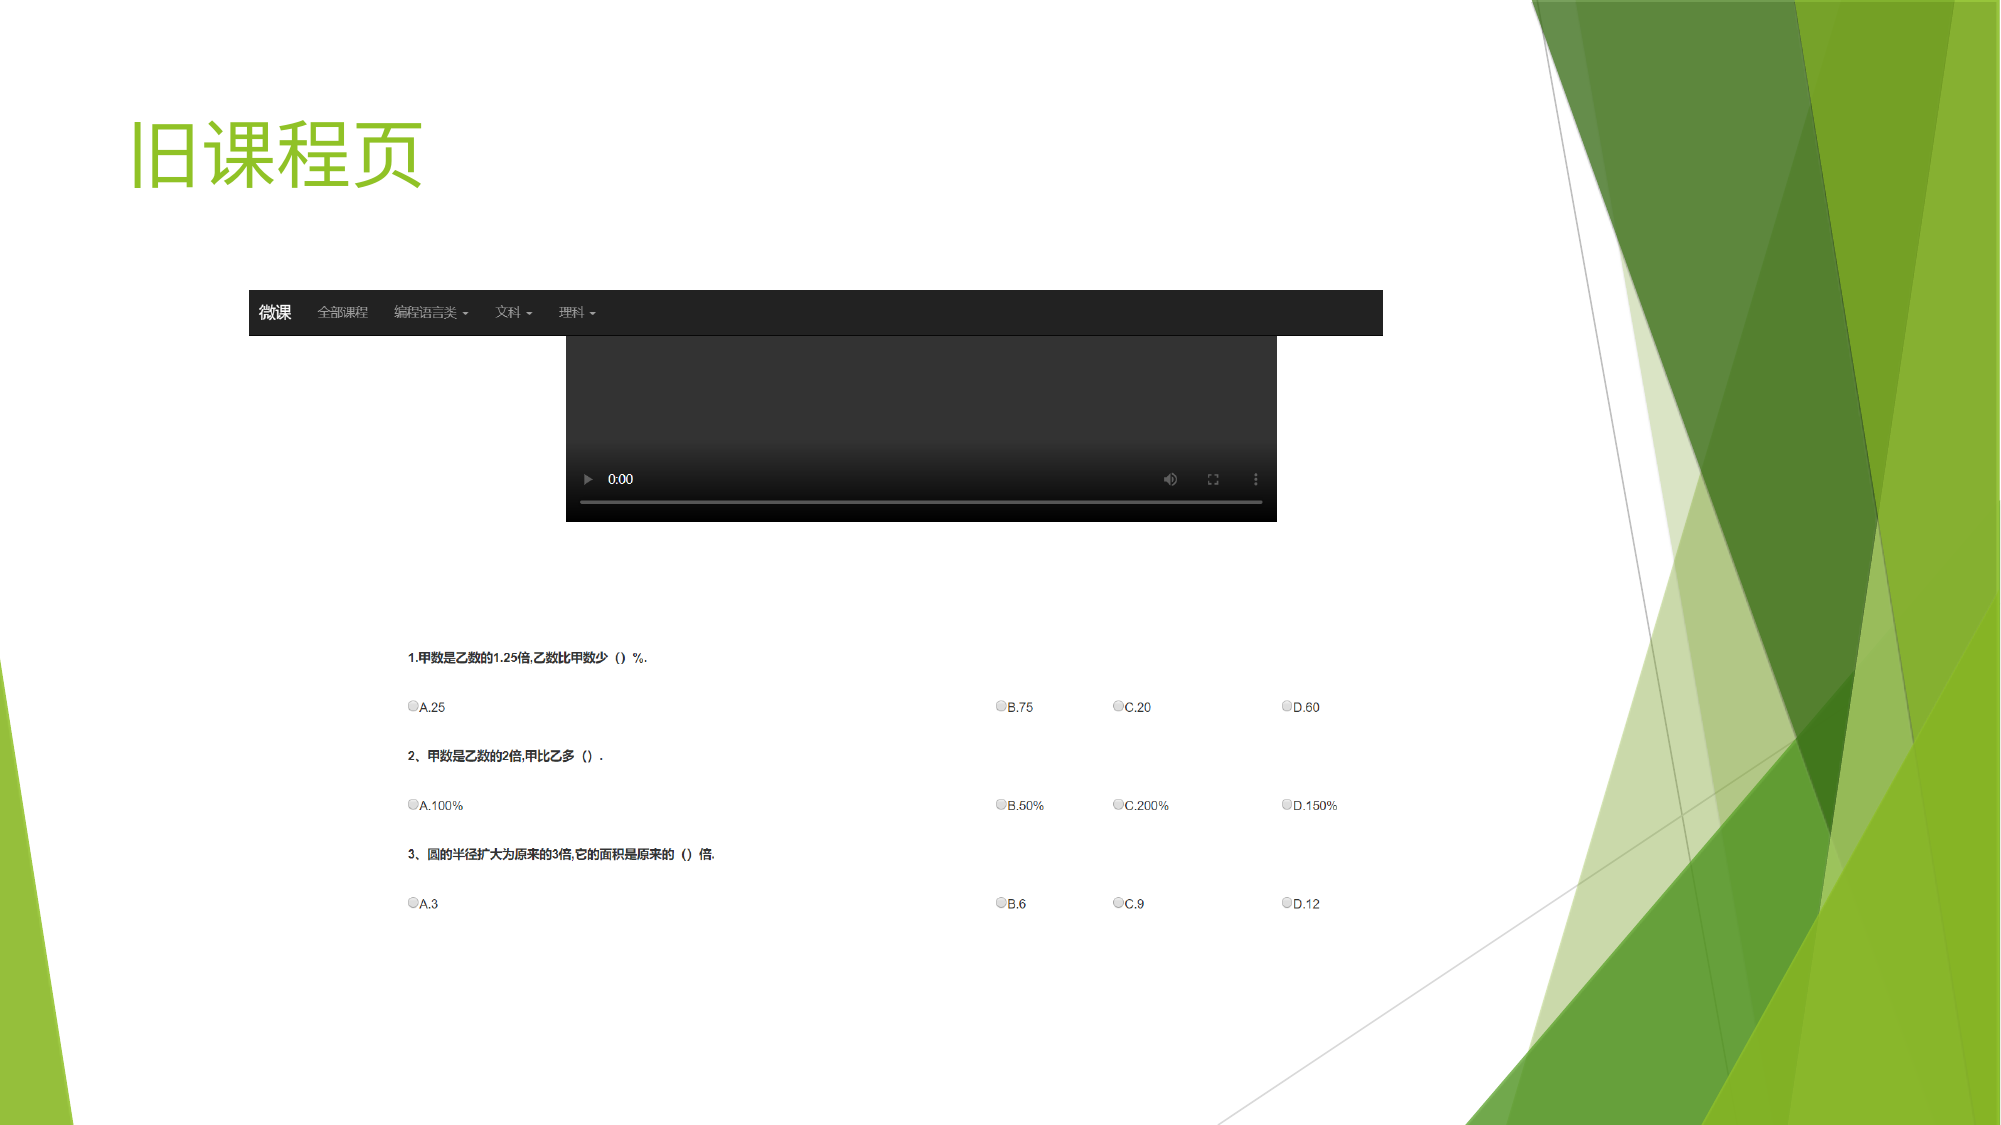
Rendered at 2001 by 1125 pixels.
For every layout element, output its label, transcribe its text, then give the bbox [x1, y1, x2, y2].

title 旧课程页 [111, 99, 1522, 317]
picture [249, 290, 1383, 928]
